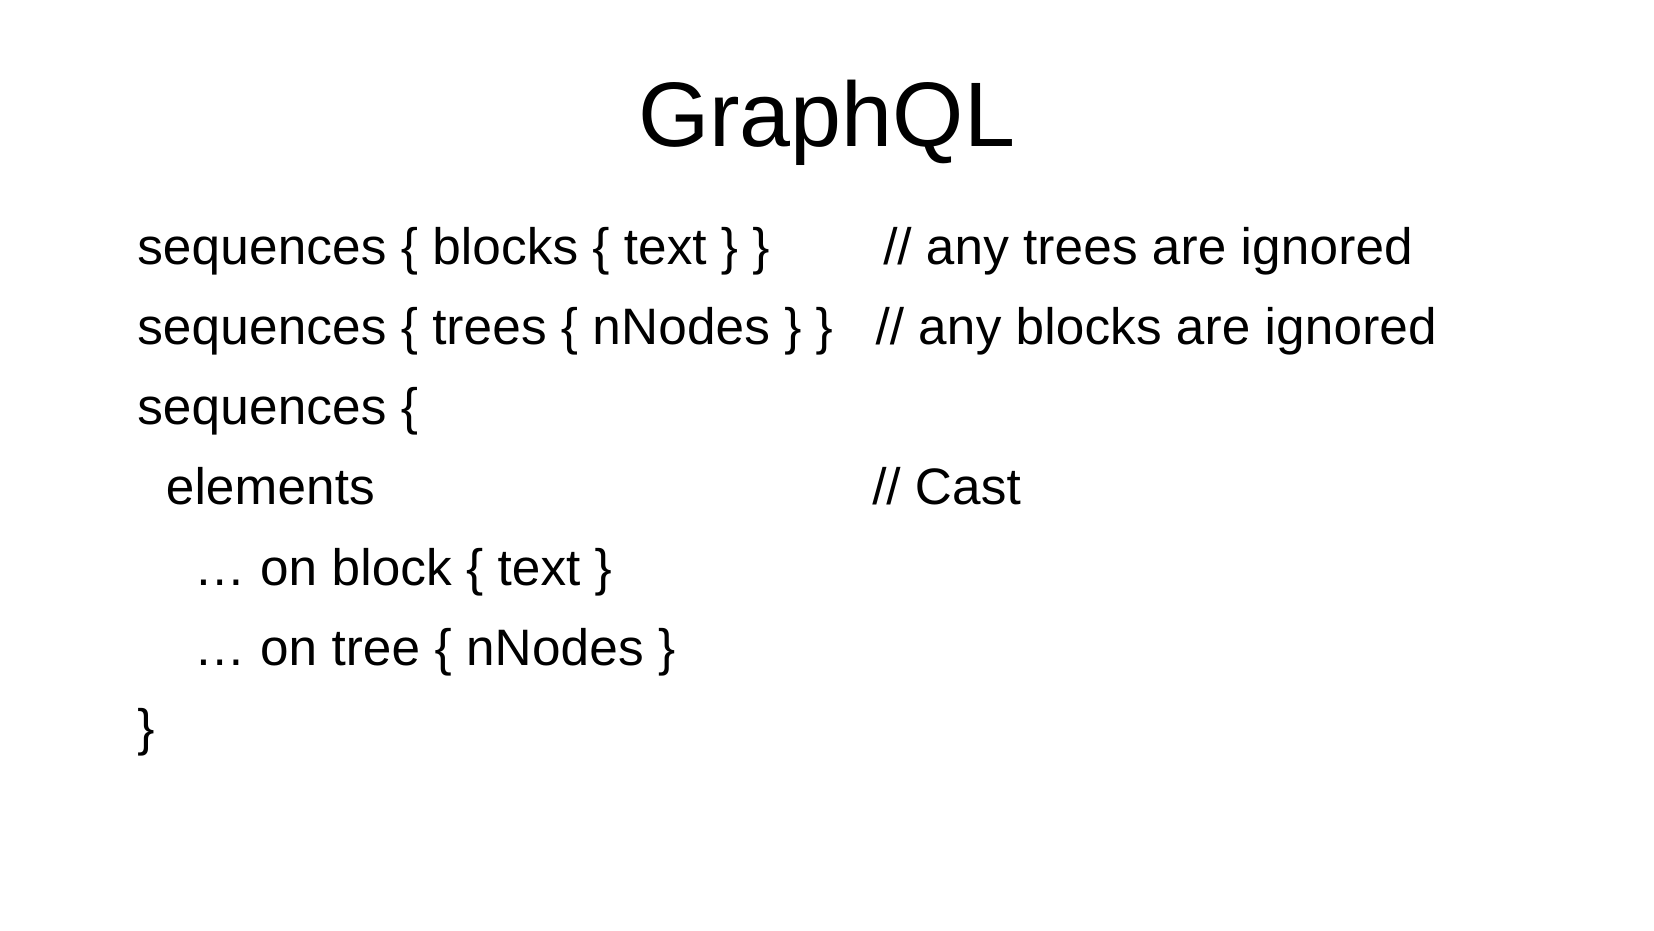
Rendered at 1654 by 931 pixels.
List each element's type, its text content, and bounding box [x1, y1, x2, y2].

list sequences { blocks { text } } // any trees are ignored sequences { trees { nNodes } } // any blocks are ignored sequences { elements // Cast … on block { text } … on tree { nNodes } } [82, 217, 1571, 758]
title GraphQL [82, 37, 1571, 193]
